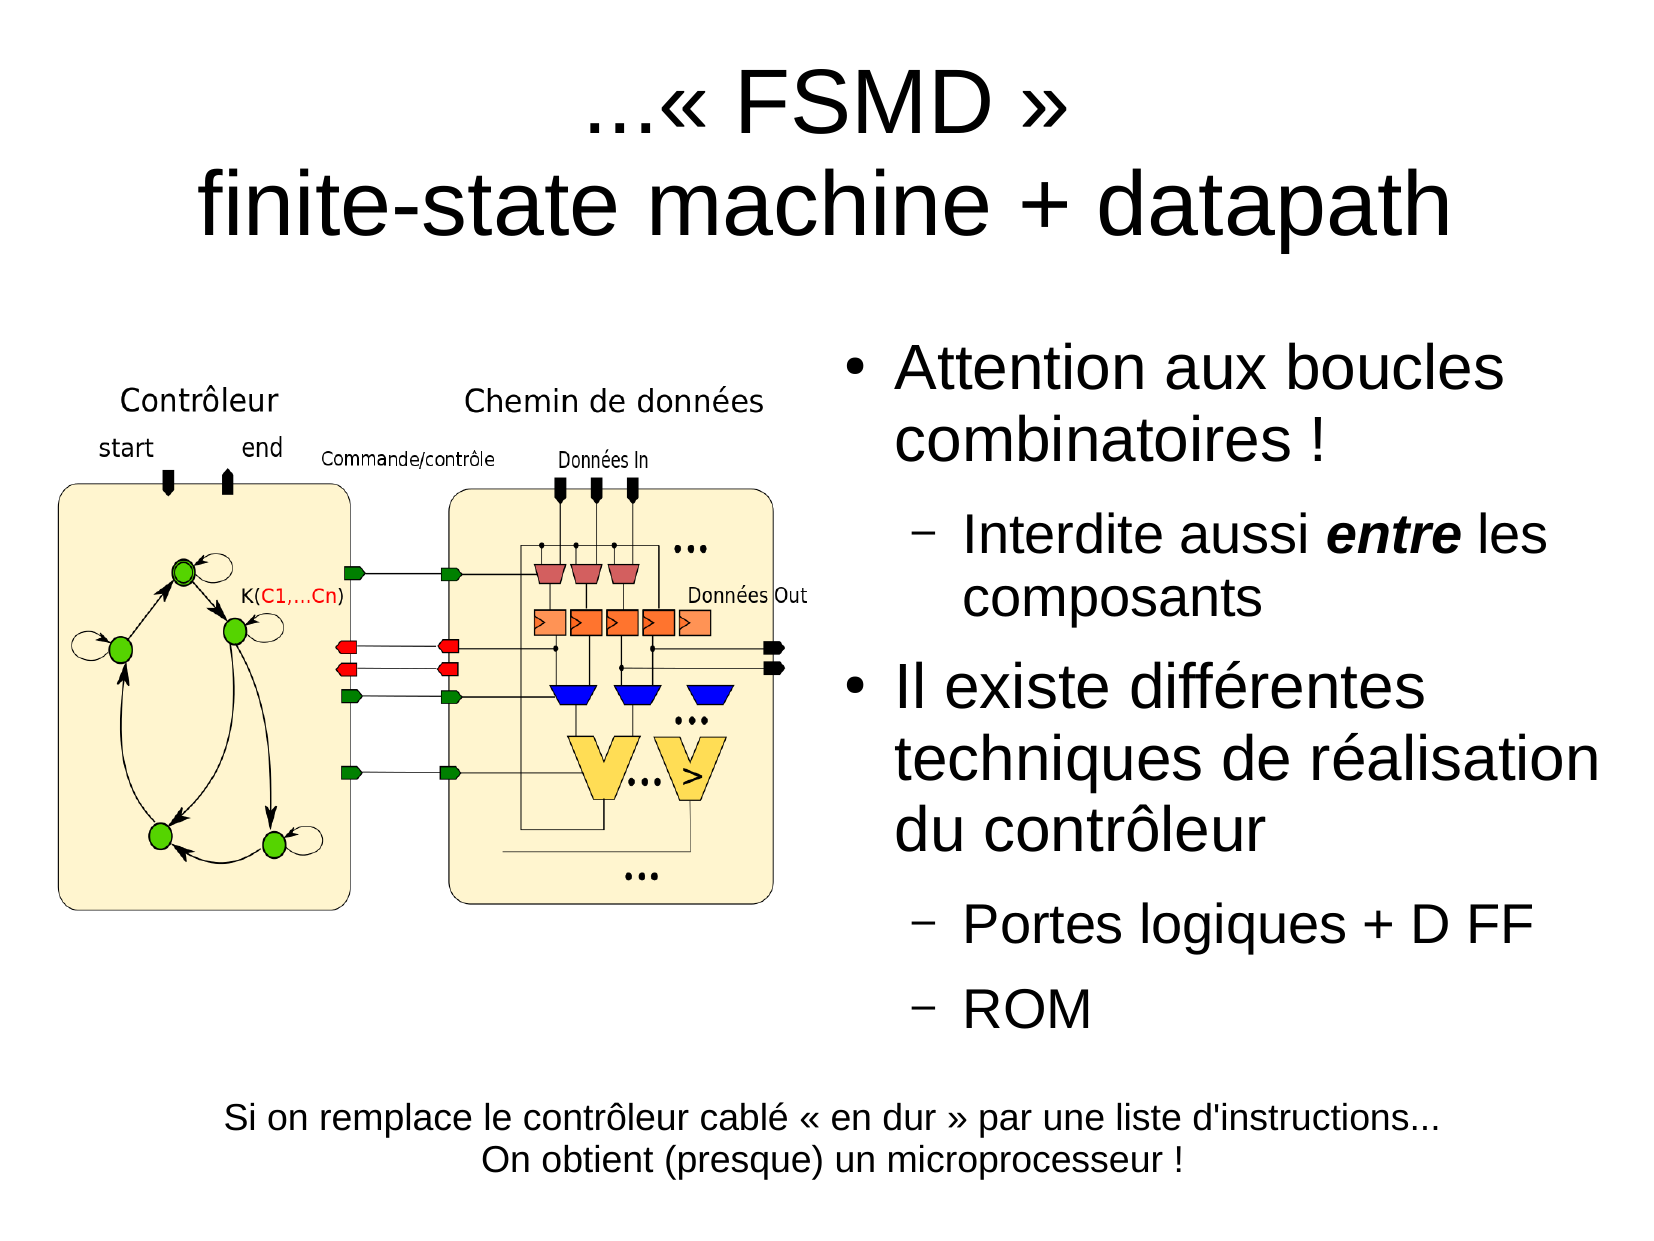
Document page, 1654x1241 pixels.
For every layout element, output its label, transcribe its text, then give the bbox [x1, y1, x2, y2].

list Attention aux boucles combinatoires ! Interdite aussi entre les composants Il existe différentes techniques de réalisation du contrôleur Portes logiques + D FF ROM [826, 331, 1605, 1052]
title ...« FSMD » finite-state machine + datapath [82, 49, 1571, 257]
text_box Si on remplace le contrôleur cablé « en dur » par une liste d'instructions... On obtient (presque) un microprocesseur ! [208, 1088, 1457, 1188]
picture [35, 354, 826, 945]
